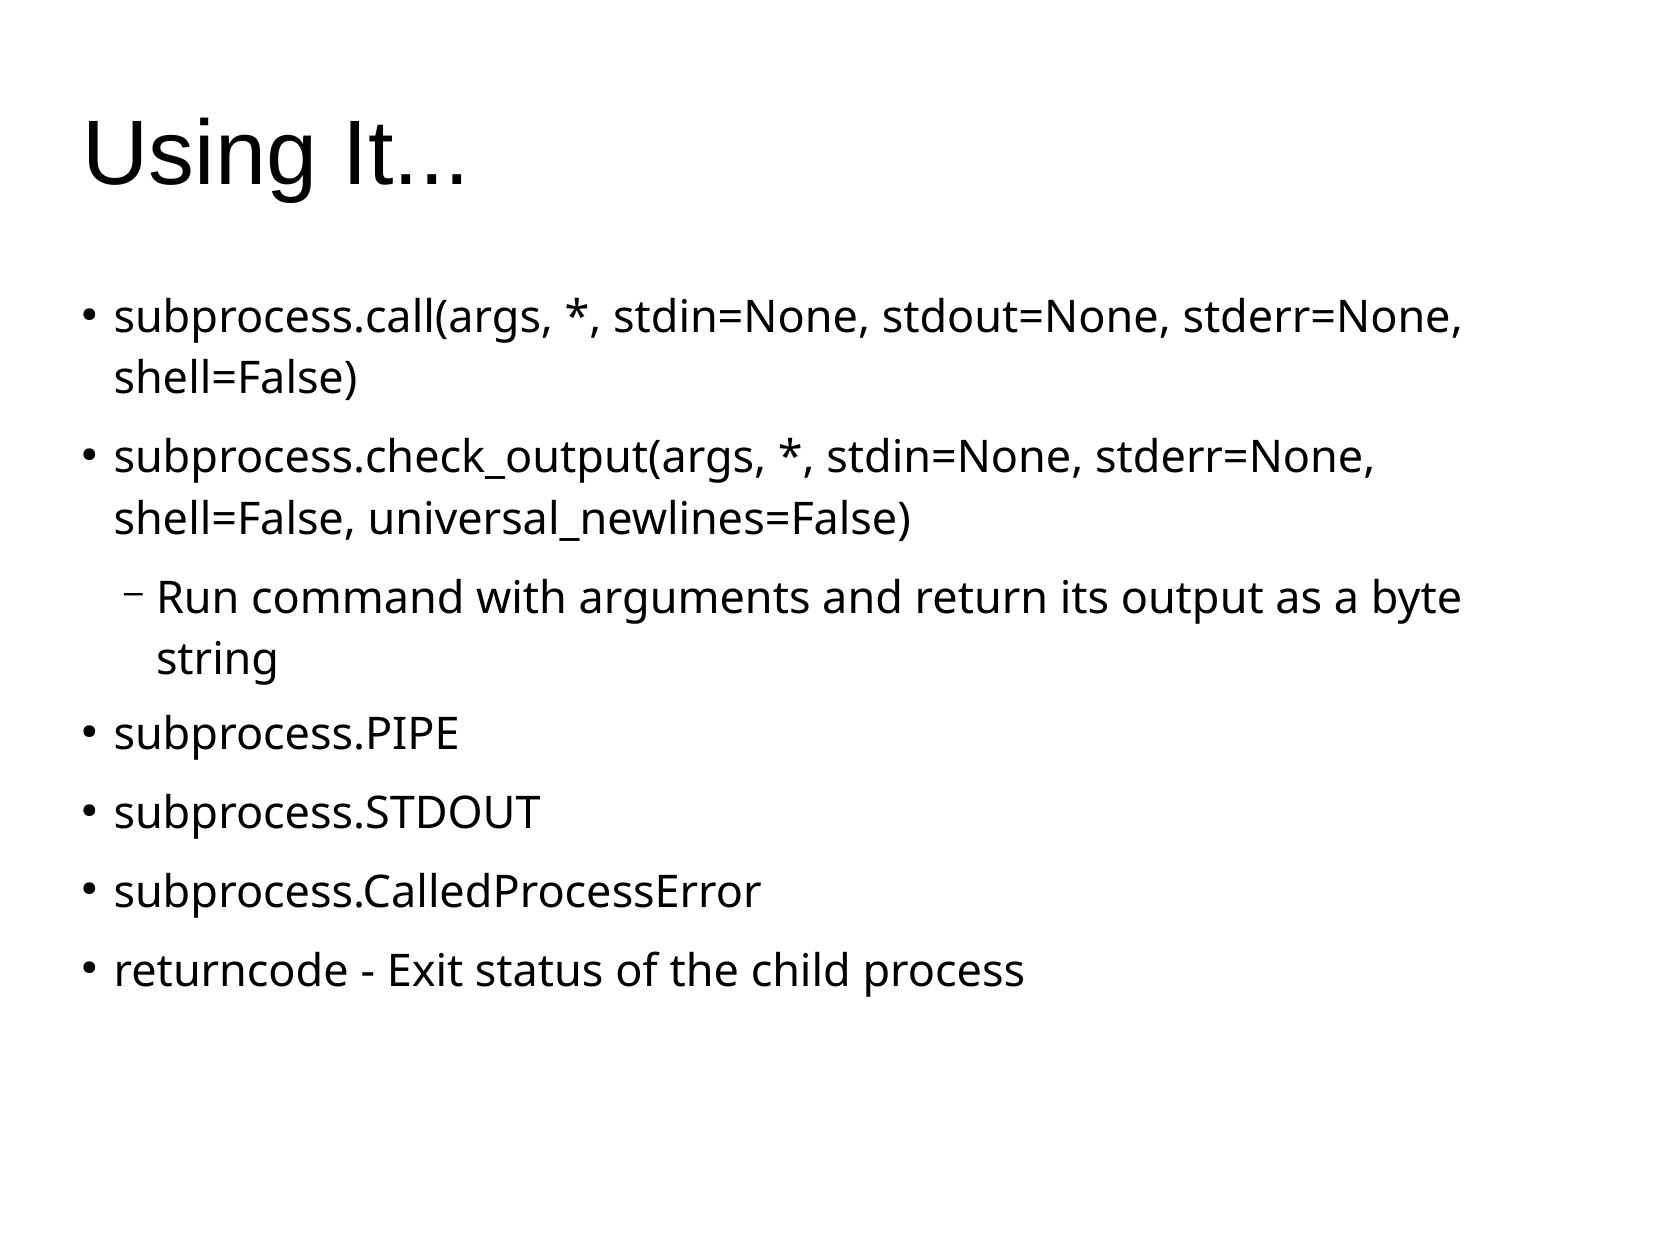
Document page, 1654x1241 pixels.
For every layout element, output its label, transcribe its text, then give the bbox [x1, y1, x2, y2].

list subprocess.call(args, *, stdin=None, stdout=None, stderr=None, shell=False) subprocess.check_output(args, *, stdin=None, stderr=None, shell=False, universal_newlines=False) Run command with arguments and return its output as a byte string subprocess.PIPE subprocess.STDOUT subprocess.CalledProcessError returncode - Exit status of the child process [70, 284, 1560, 1004]
title Using It... [82, 49, 1571, 257]
